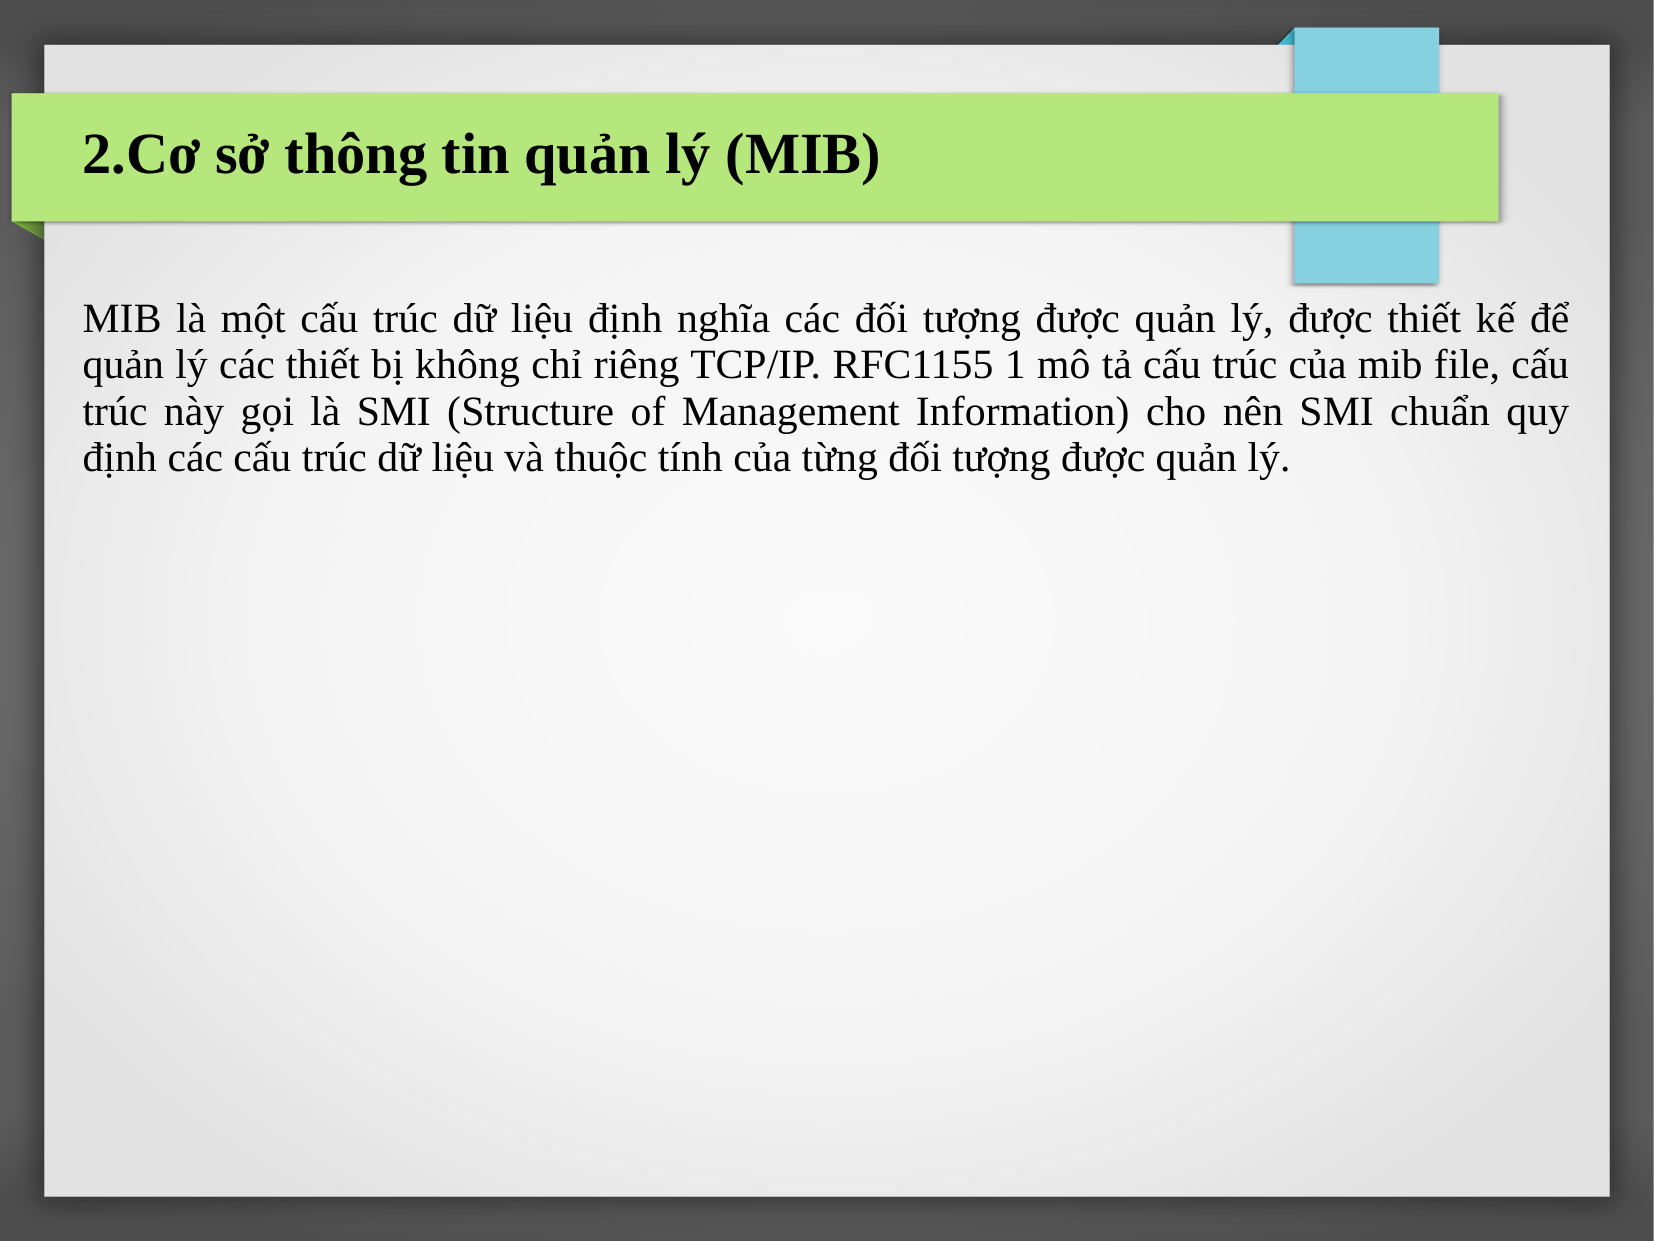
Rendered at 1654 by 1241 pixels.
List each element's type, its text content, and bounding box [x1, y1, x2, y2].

list MIB là một cấu trúc dữ liệu định nghĩa các đối tượng được quản lý, được thiết kế để quản lý các thiết bị không chỉ riêng TCP/IP. RFC1155 1 mô tả cấu trúc của mib file, cấu trúc này gọi là SMI (Structure of Management Information) cho nên SMI chuẩn quy định các cấu trúc dữ liệu và thuộc tính của từng đối tượng được quản lý. [82, 295, 1571, 591]
title 2.Cơ sở thông tin quản lý (MIB) [82, 94, 1264, 213]
picture [0, 0, 1654, 1241]
